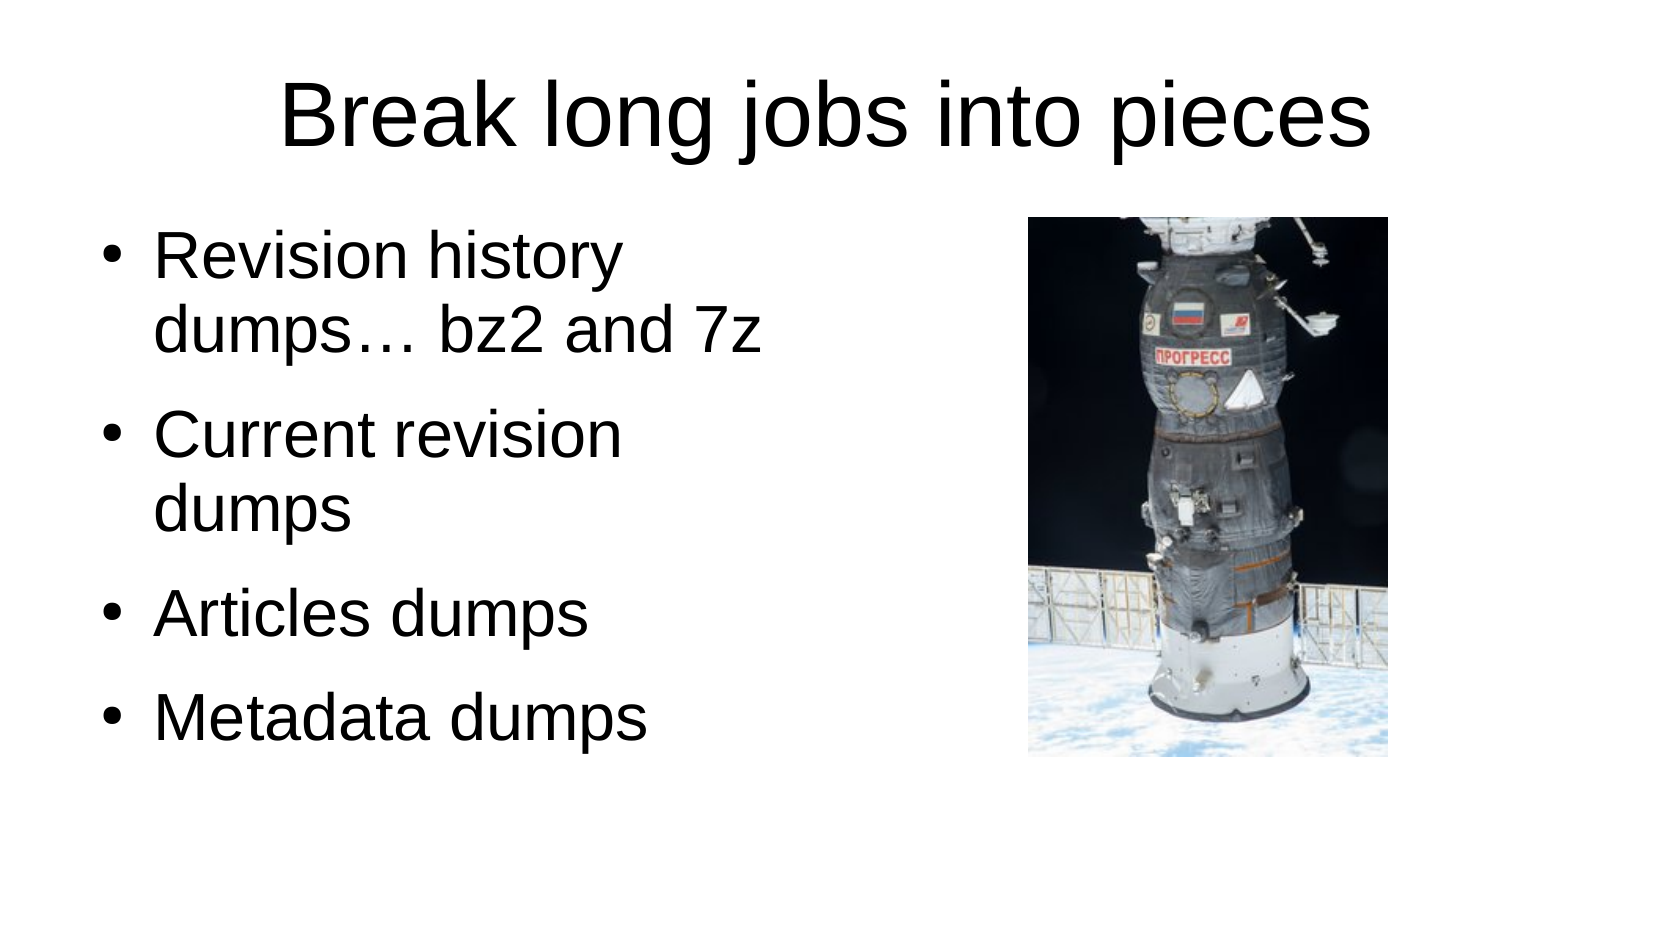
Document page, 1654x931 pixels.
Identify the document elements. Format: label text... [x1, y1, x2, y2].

title Break long jobs into pieces [82, 37, 1571, 193]
picture [1028, 217, 1388, 758]
list Revision history dumps… bz2 and 7z Current revision dumps Articles dumps Metadata dumps [82, 217, 809, 758]
